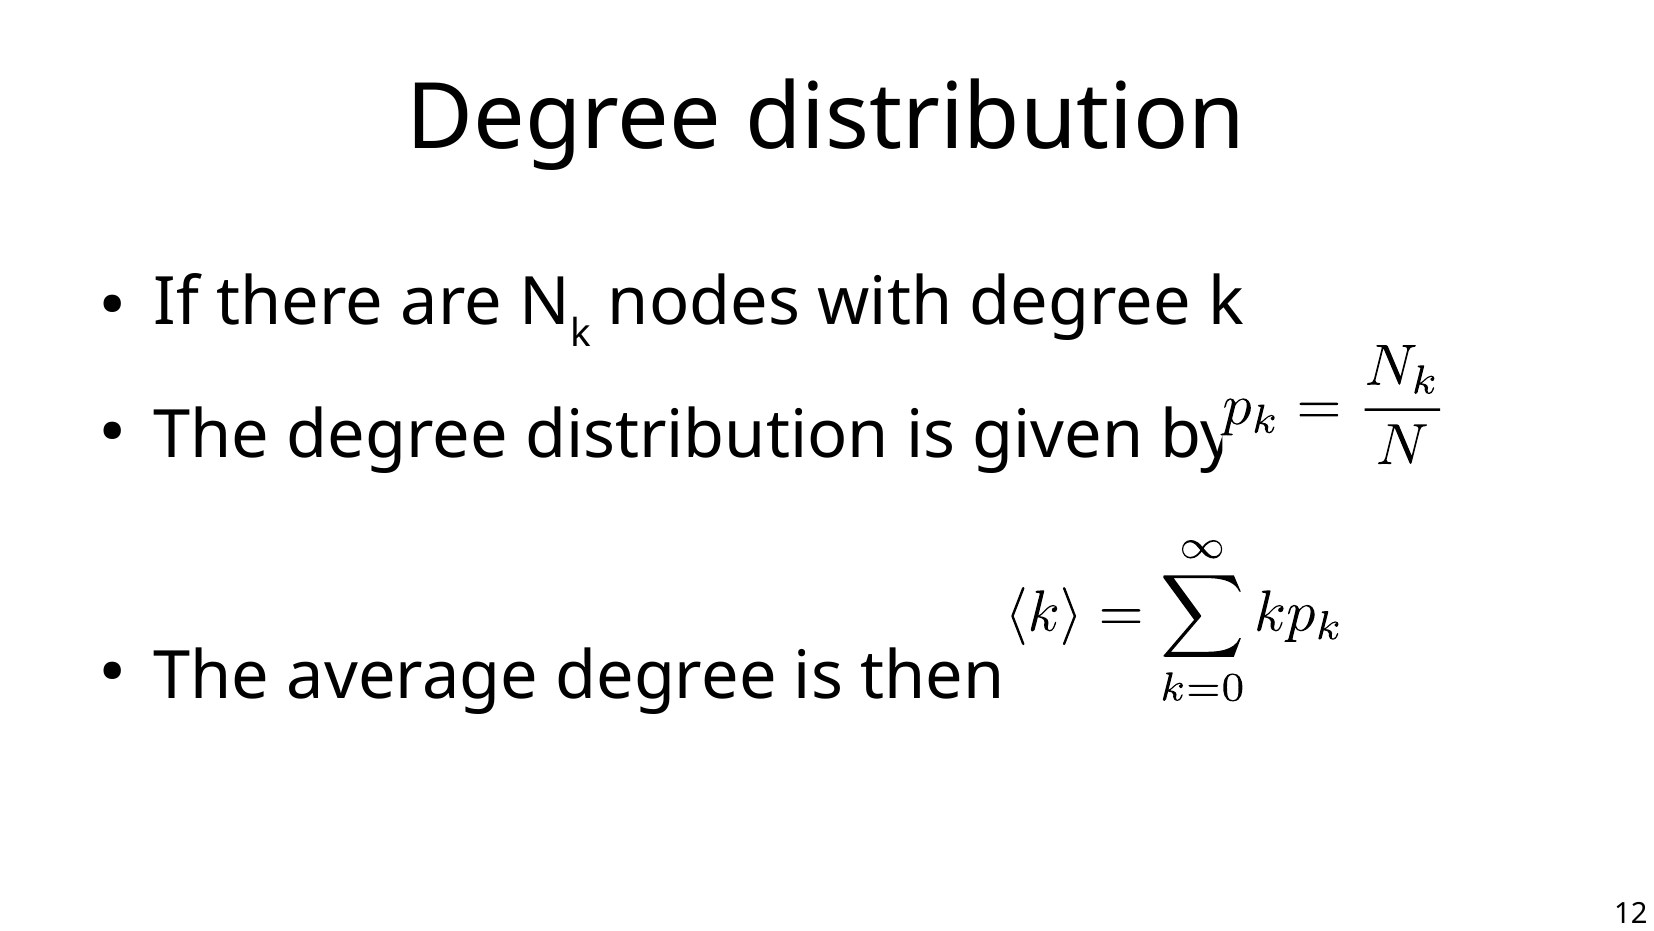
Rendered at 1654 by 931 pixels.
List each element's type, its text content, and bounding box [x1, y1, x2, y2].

list If there are Nk nodes with degree k The degree distribution is given by The average degree is then [82, 253, 1571, 793]
text_box [1220, 345, 1441, 465]
text_box [1005, 540, 1342, 702]
title Degree distribution [82, 1, 1571, 226]
